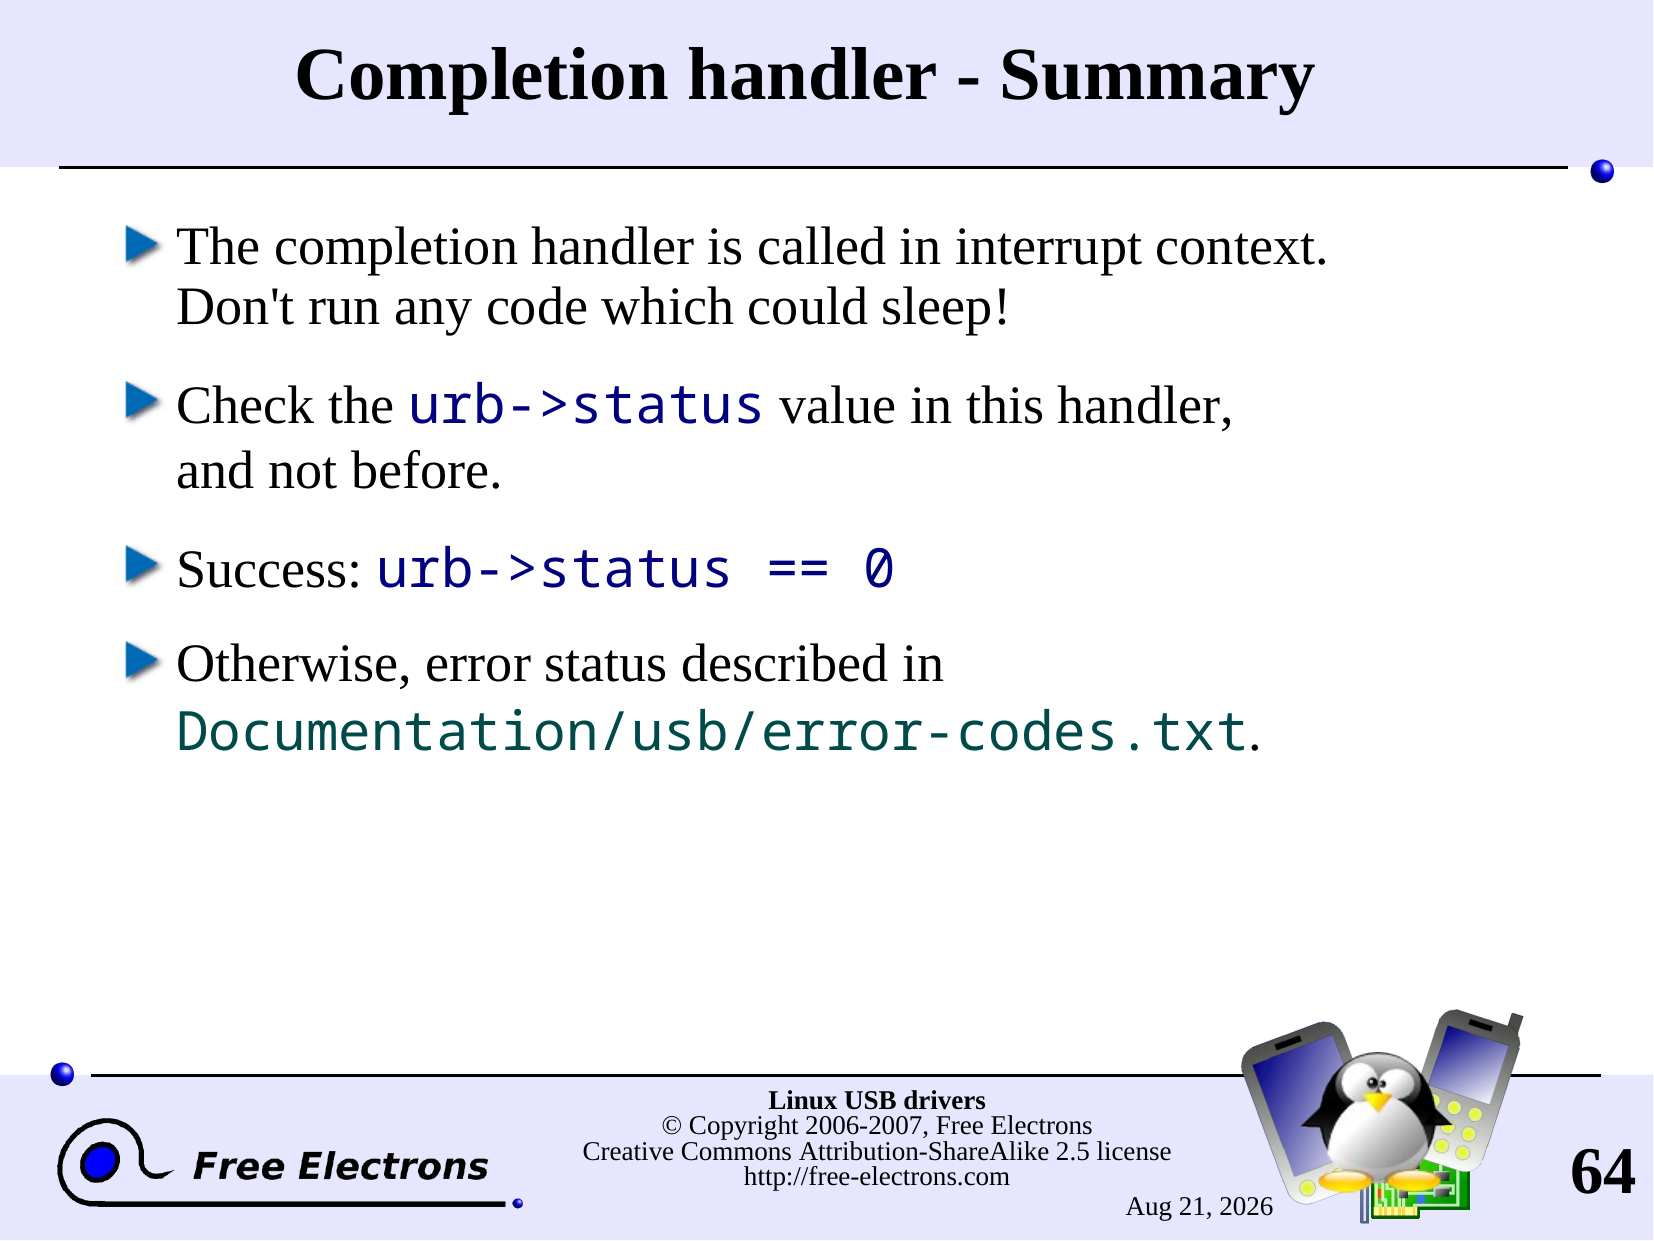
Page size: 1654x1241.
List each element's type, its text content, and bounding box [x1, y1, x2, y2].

list The completion handler is called in interrupt context. Don't run any code which could sleep! Check the urb->status value in this handler, and not before. Success: urb->status == 0 Otherwise, error status described in Documentation/usb/error-codes.txt. [105, 216, 1518, 1066]
picture [1231, 1007, 1538, 1241]
picture [50, 1107, 527, 1216]
title Completion handler - Summary [60, 25, 1551, 124]
